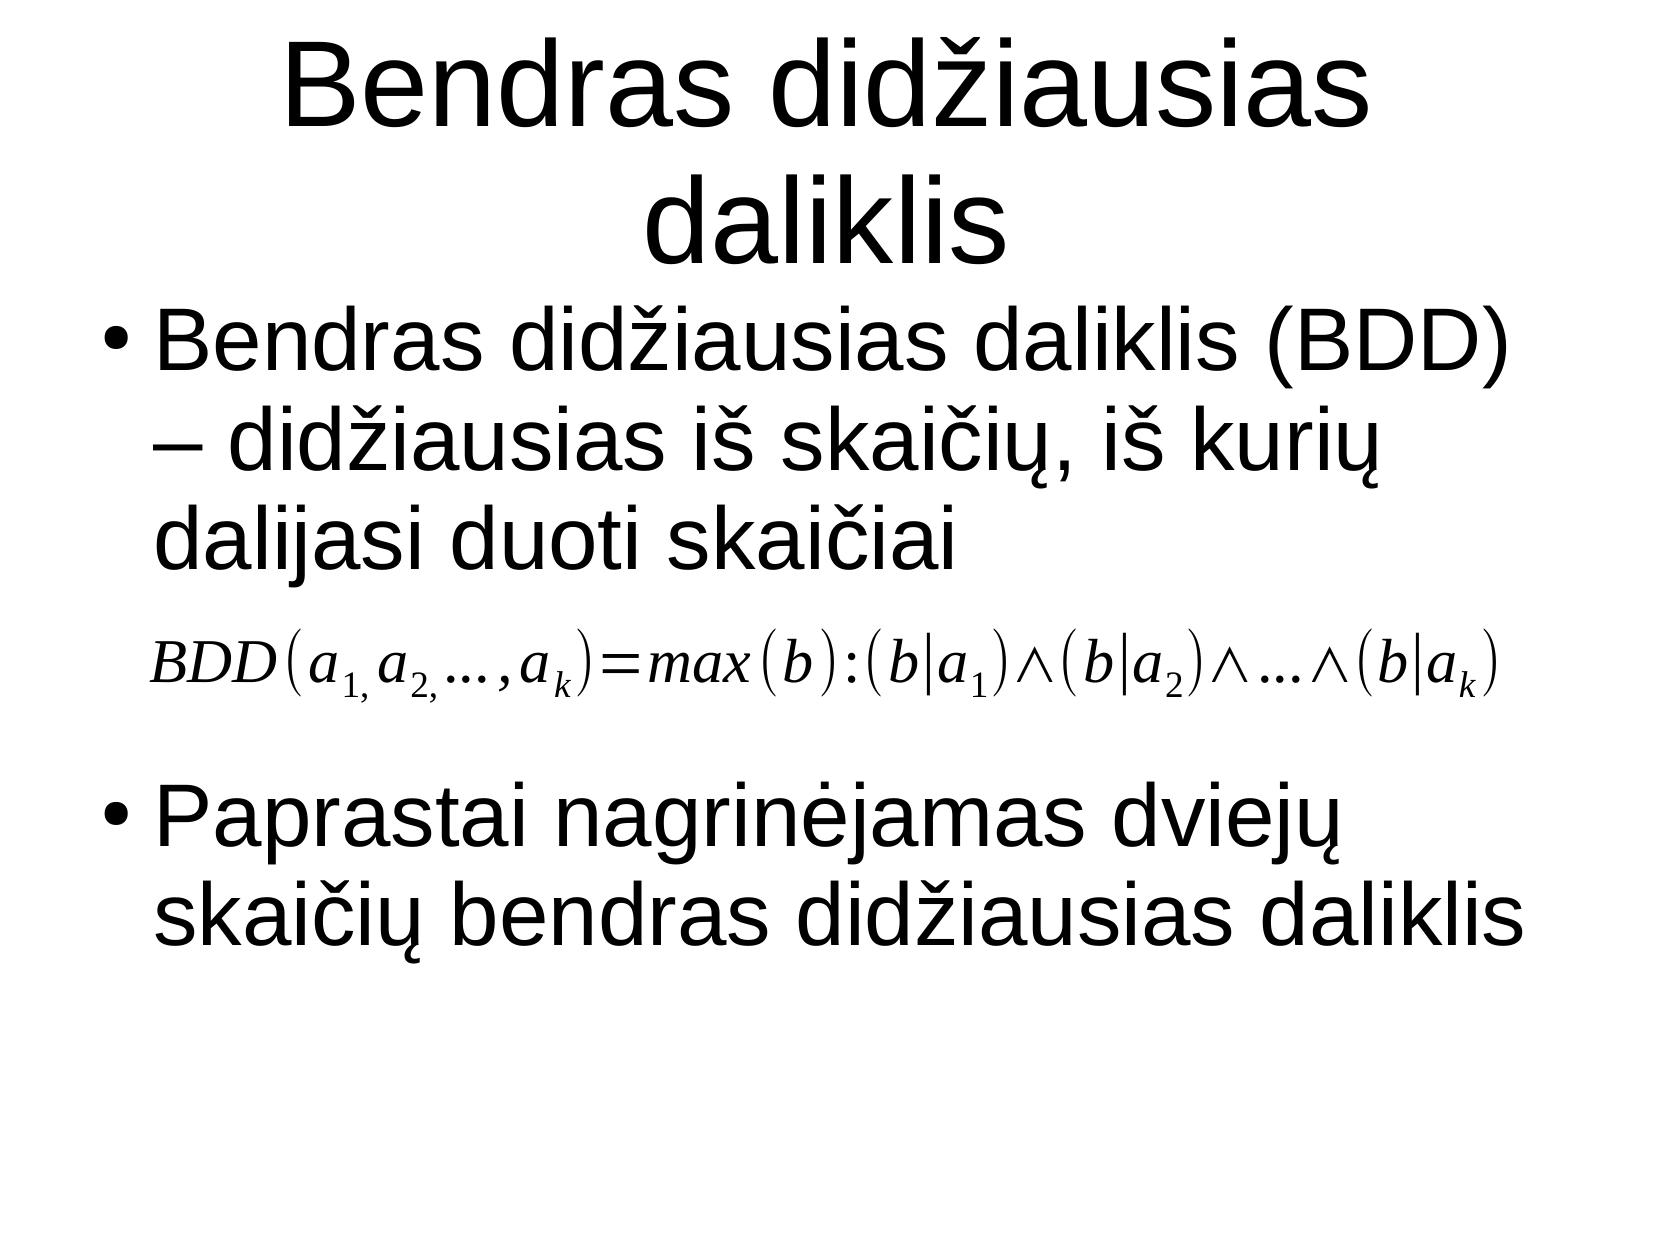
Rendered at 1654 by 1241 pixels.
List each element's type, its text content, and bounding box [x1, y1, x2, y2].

title Bendras didžiausias daliklis [82, 16, 1571, 290]
chart [141, 625, 1509, 706]
list Bendras didžiausias daliklis (BDD) – didžiausias iš skaičių, iš kurių dalijasi duoti skaičiai Paprastai nagrinėjamas dviejų skaičių bendras didžiausias daliklis [82, 290, 1571, 1010]
